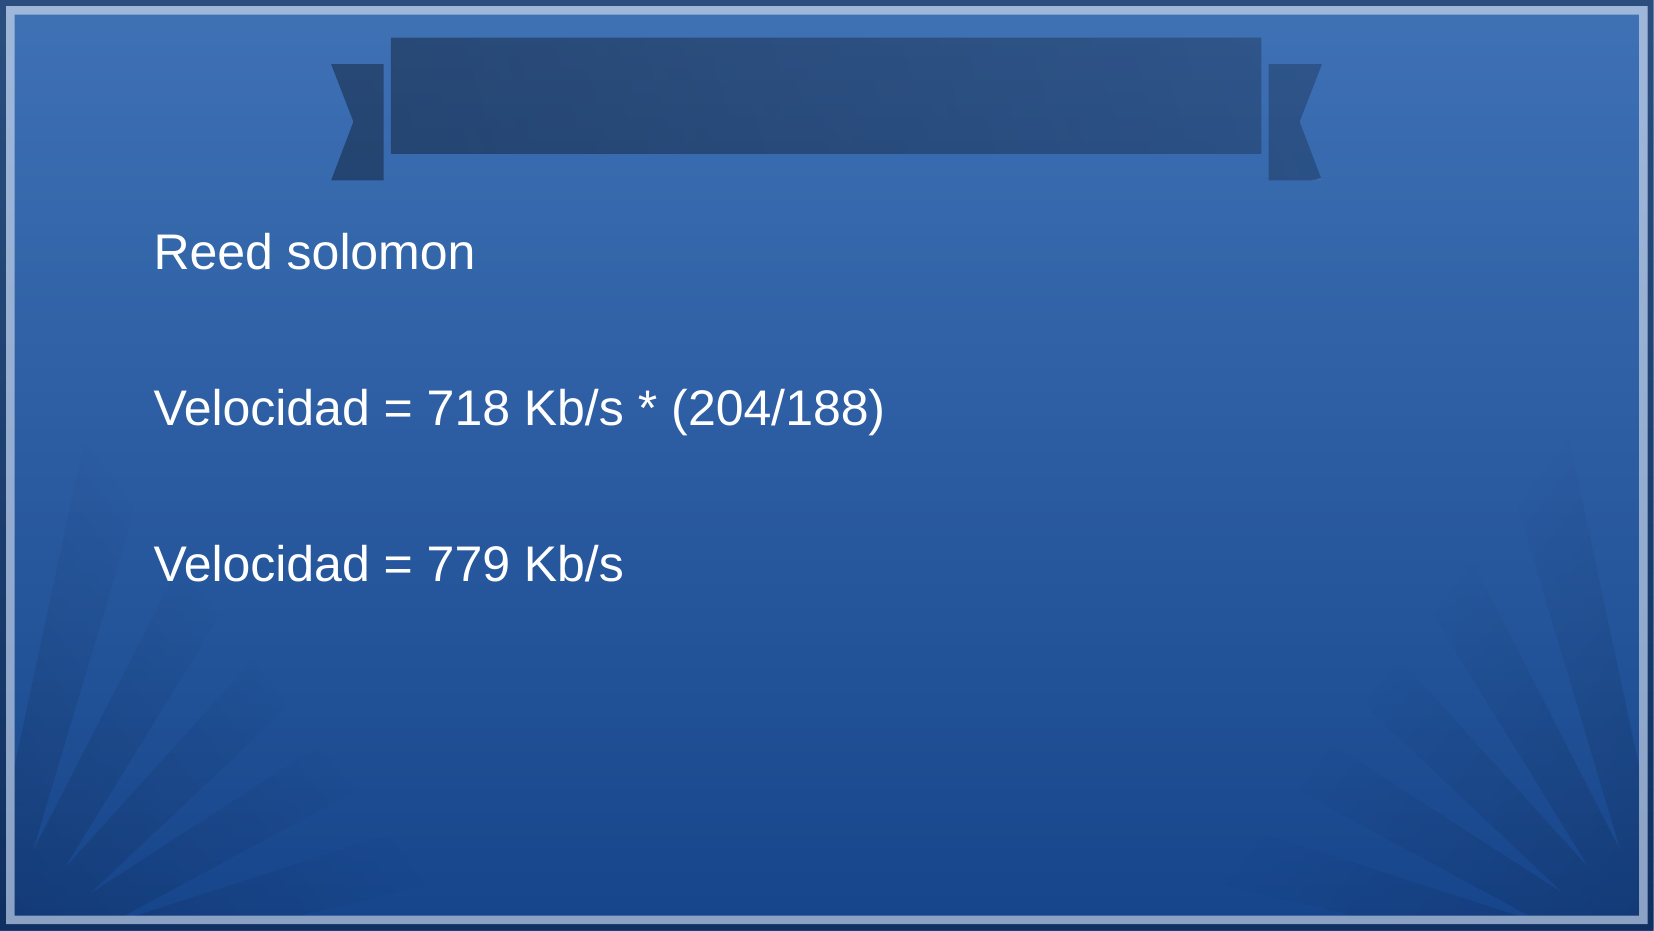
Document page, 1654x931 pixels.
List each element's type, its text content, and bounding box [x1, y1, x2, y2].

list Reed solomon Velocidad = 718 Kb/s * (204/188) Velocidad = 779 Kb/s [82, 224, 1571, 848]
